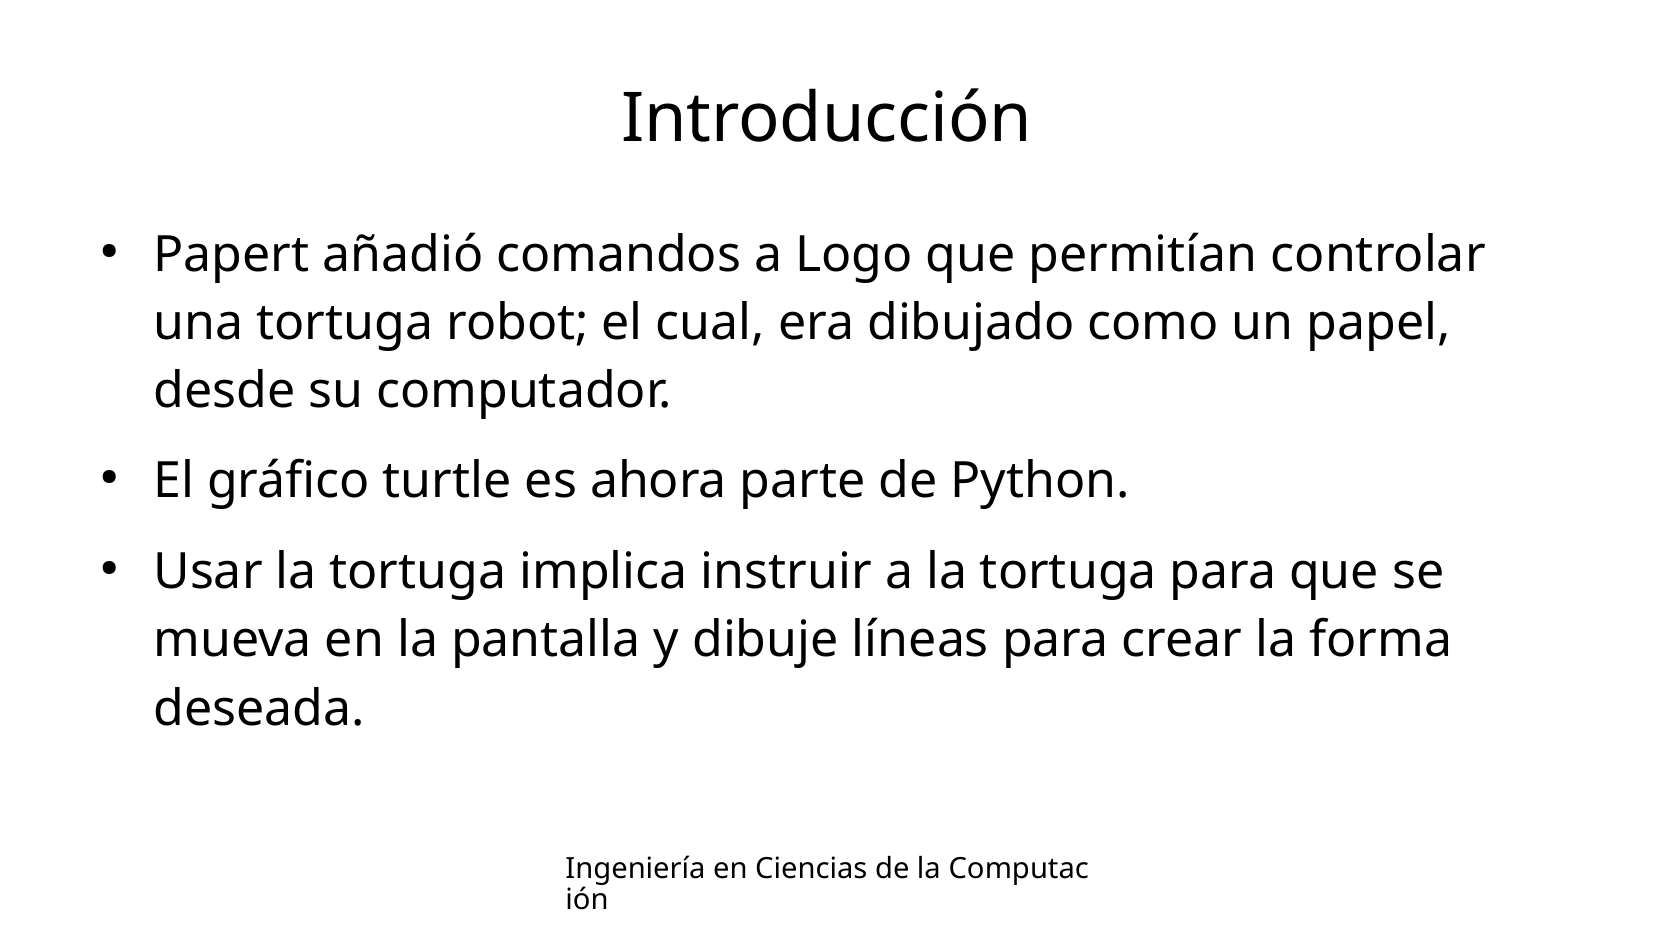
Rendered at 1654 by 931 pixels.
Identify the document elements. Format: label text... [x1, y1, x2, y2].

title Introducción [82, 37, 1571, 193]
list Papert añadió comandos a Logo que permitían controlar una tortuga robot; el cual, era dibujado como un papel, desde su computador. El gráfico turtle es ahora parte de Python. Usar la tortuga implica instruir a la tortuga para que se mueva en la pantalla y dibuje líneas para crear la forma deseada. [82, 217, 1571, 758]
